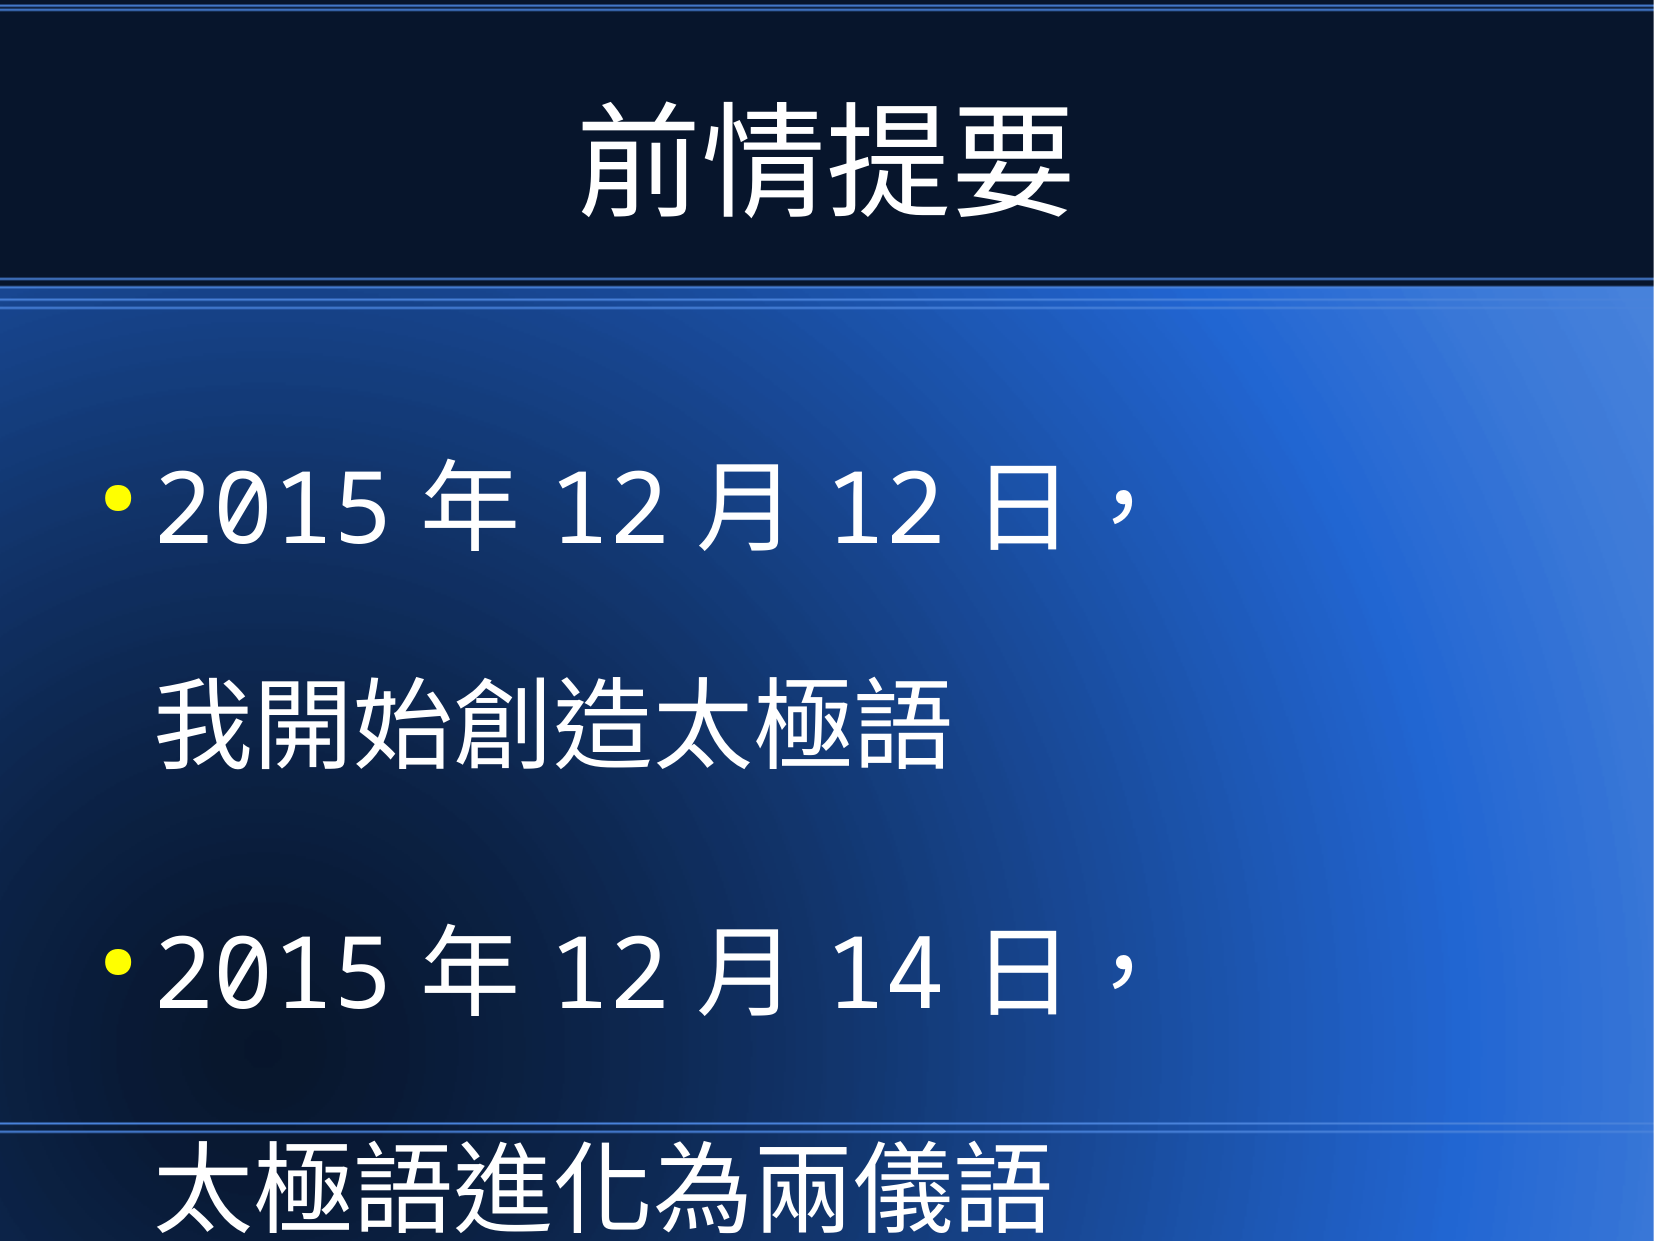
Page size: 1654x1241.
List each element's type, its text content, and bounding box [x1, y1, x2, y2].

list 2015年12月12日， 我開始創造太極語 2015年12月14日， 太極語進化為兩儀語 [82, 355, 1571, 1241]
picture [0, 0, 1654, 1241]
title 前情提要 [82, 49, 1571, 257]
